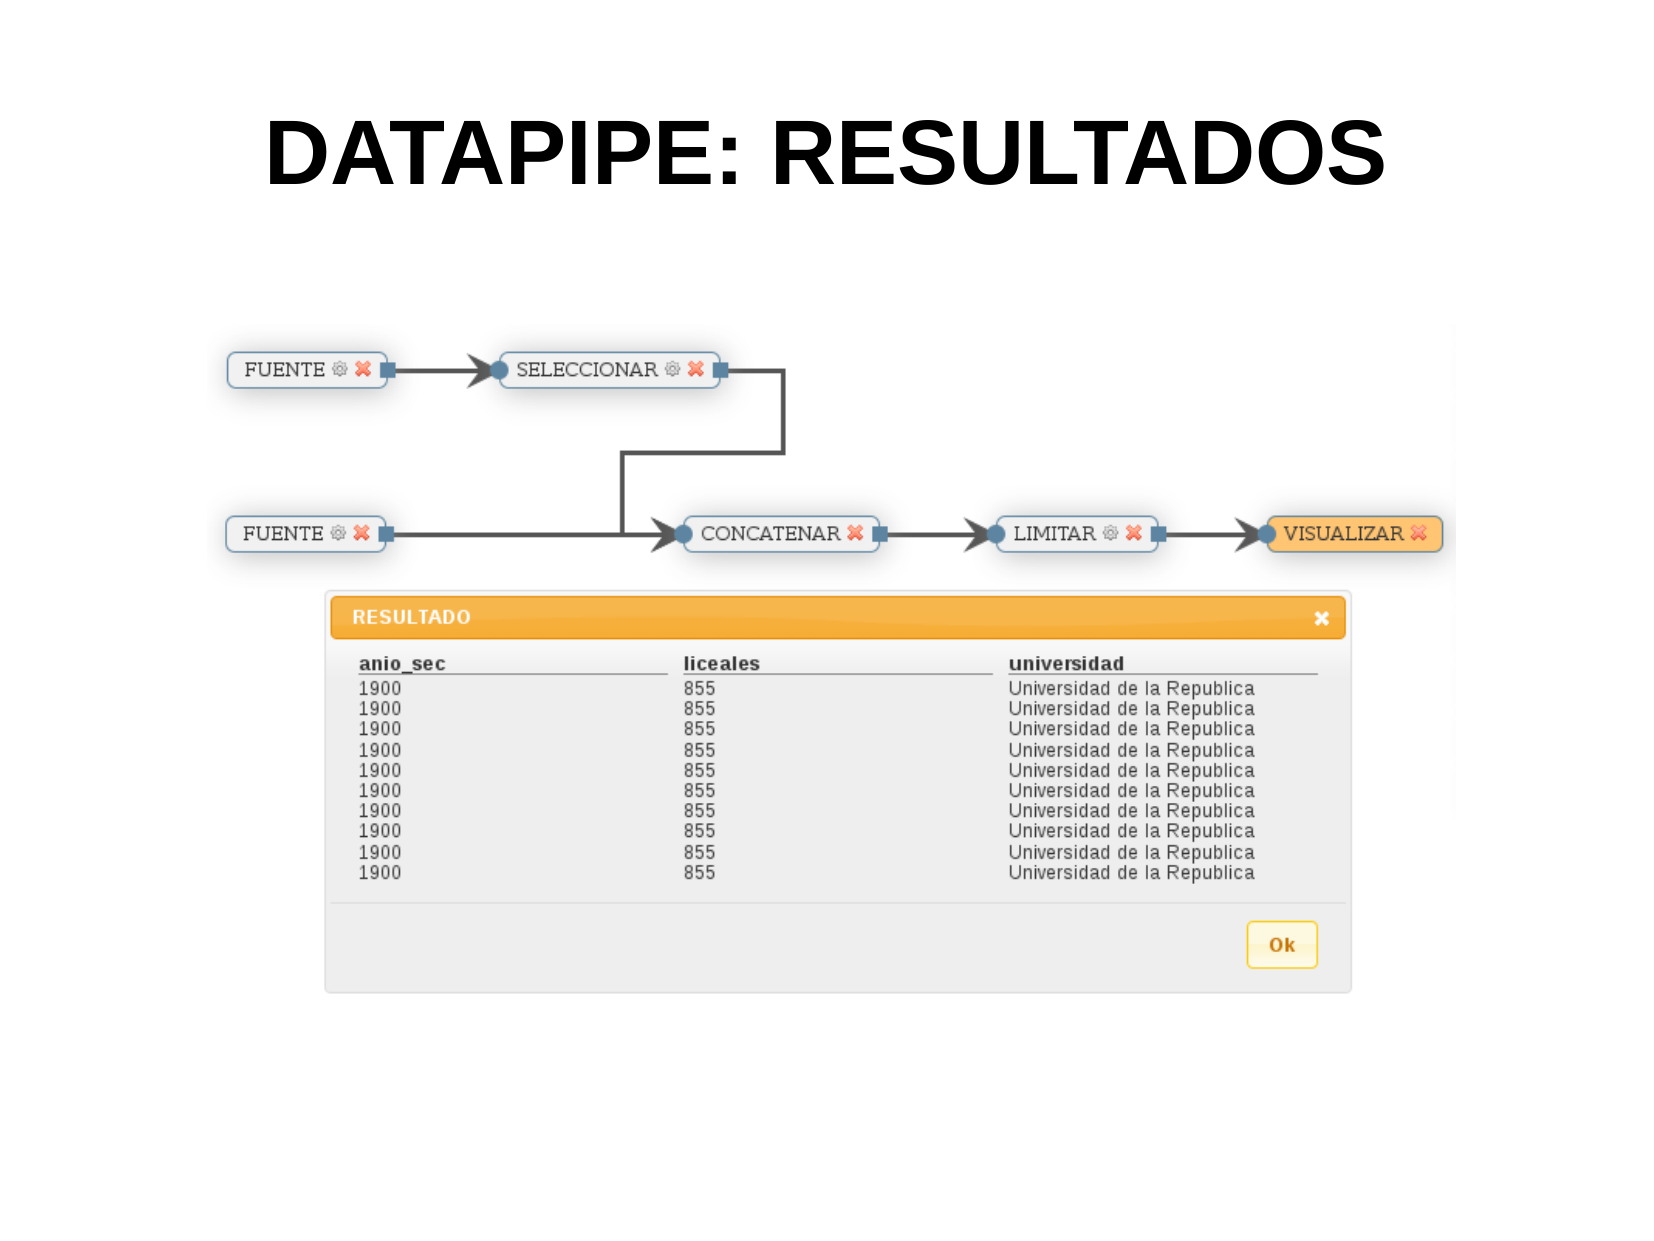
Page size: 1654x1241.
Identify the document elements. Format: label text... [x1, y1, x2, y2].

picture [207, 324, 1456, 1017]
title DATAPIPE: RESULTADOS [82, 49, 1571, 257]
